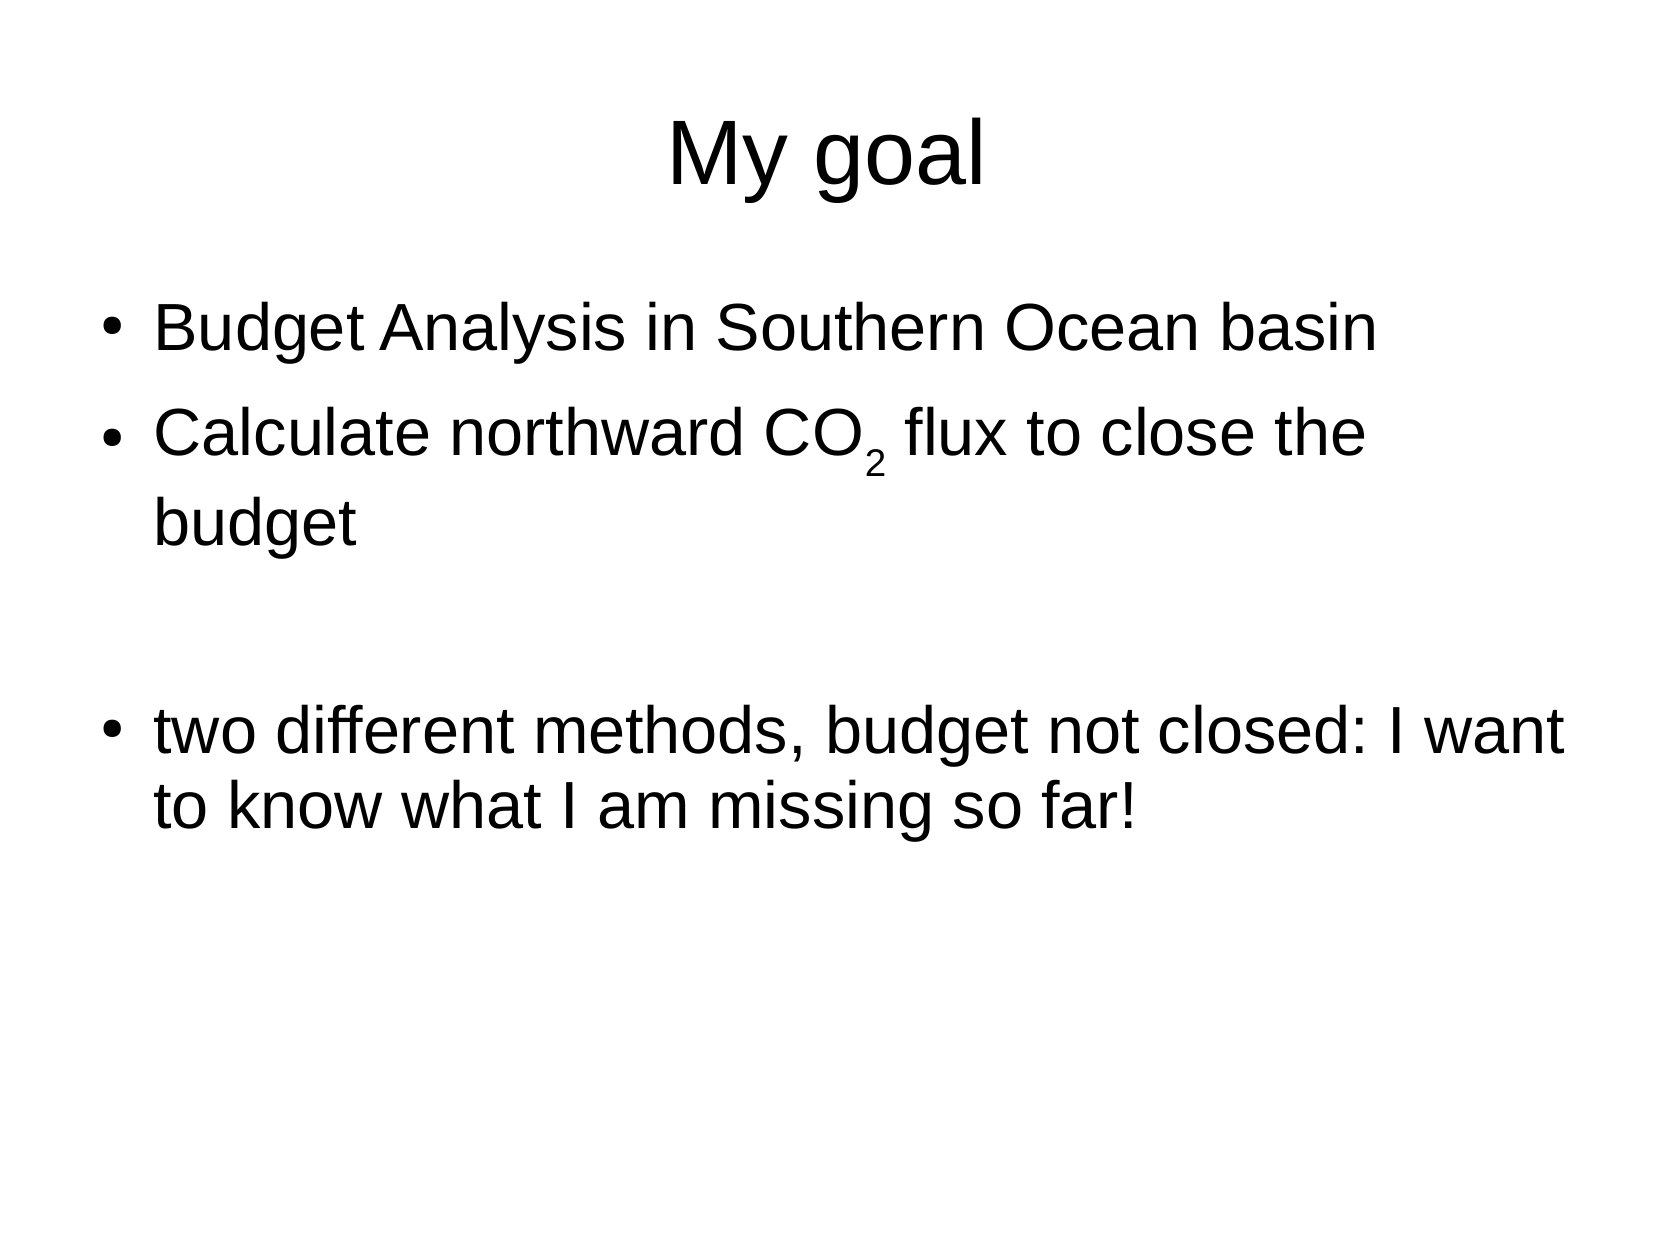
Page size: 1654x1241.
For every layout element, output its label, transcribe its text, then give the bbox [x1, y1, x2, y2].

list Budget Analysis in Southern Ocean basin Calculate northward CO2 flux to close the budget two different methods, budget not closed: I want to know what I am missing so far! [82, 290, 1571, 1010]
title My goal [82, 49, 1571, 257]
